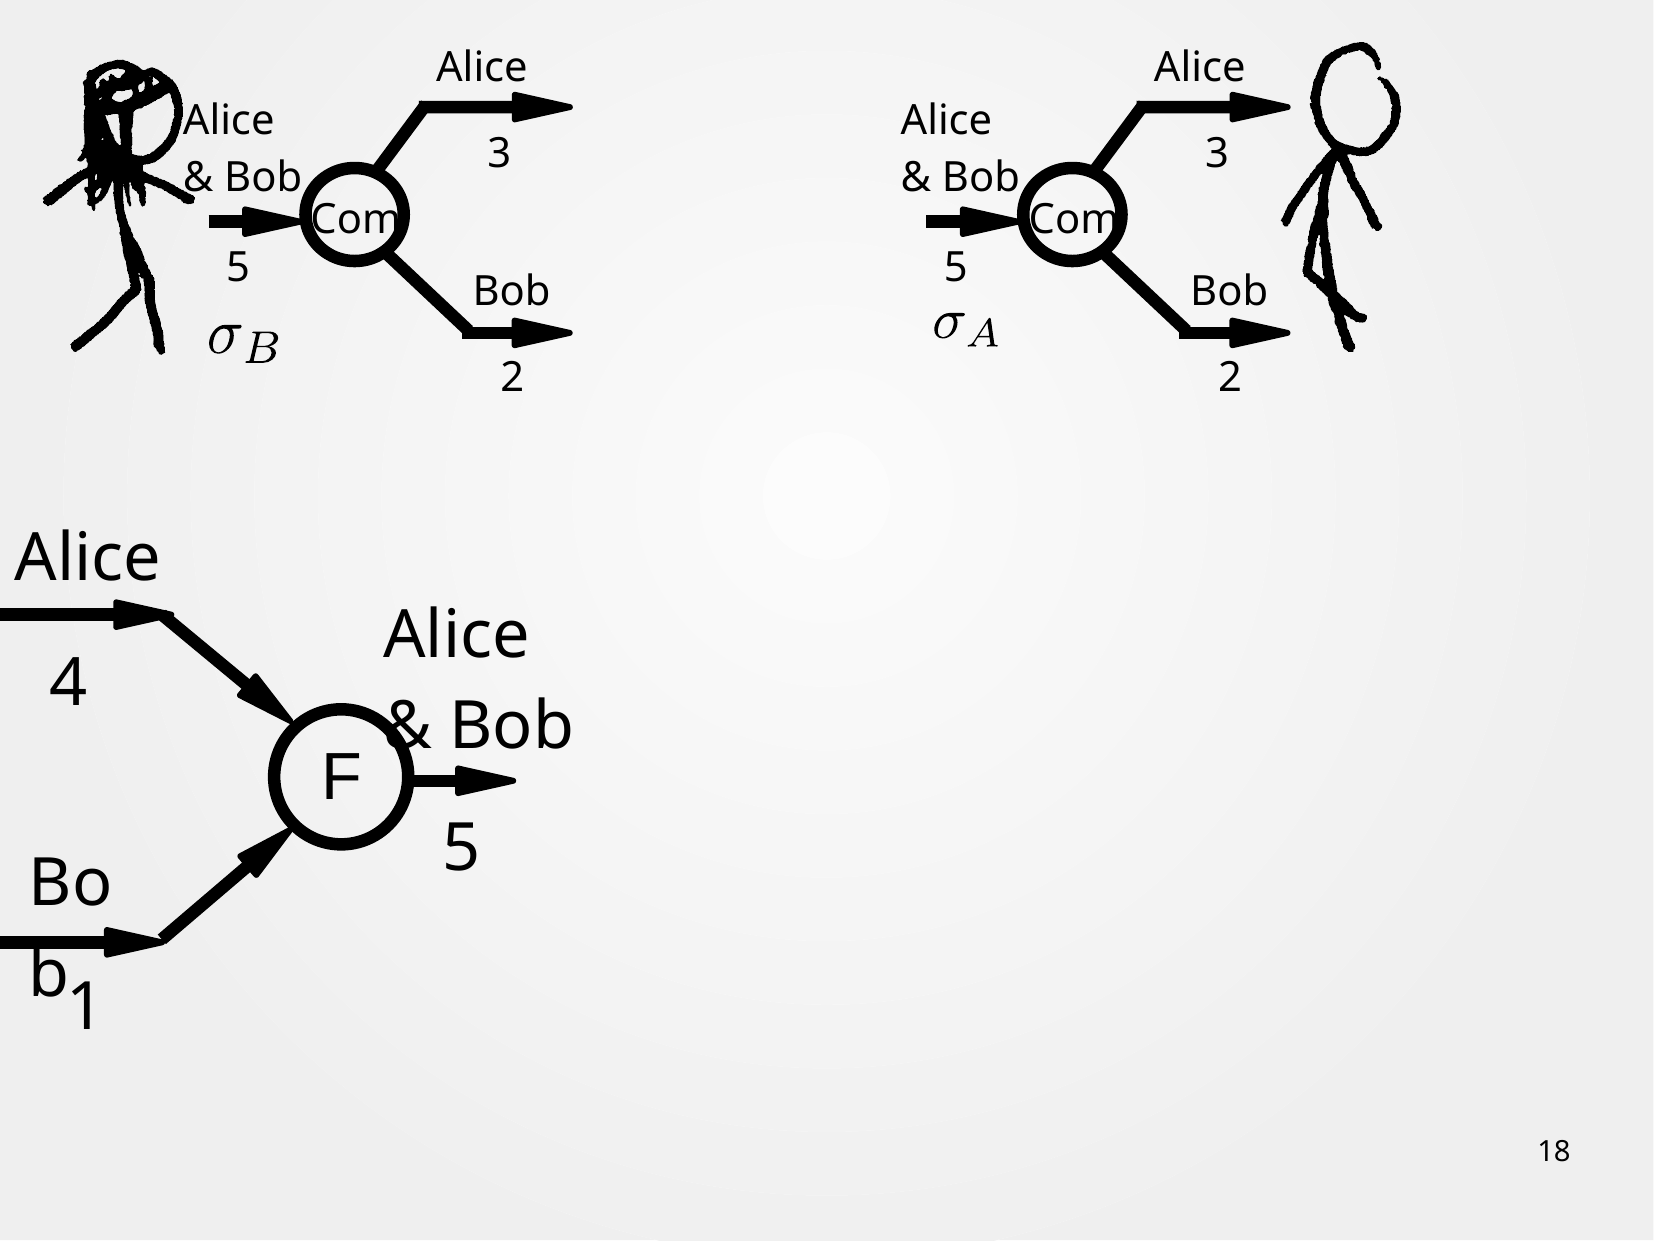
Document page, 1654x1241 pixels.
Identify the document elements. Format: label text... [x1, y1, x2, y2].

text_box Alice & Bob [885, 82, 1059, 209]
picture [932, 312, 999, 347]
text_box 4 [34, 626, 121, 729]
text_box 5 [427, 791, 502, 894]
text_box F [307, 731, 396, 821]
text_box Bob [14, 826, 165, 922]
text_box 5 [211, 228, 266, 300]
text_box 5 [929, 228, 984, 300]
picture [206, 324, 279, 363]
text_box 2 [485, 338, 549, 410]
text_box Com [1014, 181, 1152, 297]
text_box 2 [1203, 338, 1267, 410]
text_box 3 [472, 115, 527, 186]
text_box Alice & Bob [197, 82, 342, 209]
text_box Alice & Bob [368, 578, 605, 763]
text_box 3 [1190, 115, 1245, 186]
text_box Bob [457, 253, 568, 319]
picture [1277, 38, 1404, 355]
text_box Alice [421, 29, 562, 95]
text_box 1 [52, 951, 127, 1053]
text_box Com [295, 181, 433, 297]
text_box Alice [1139, 29, 1280, 95]
picture [41, 58, 197, 355]
text_box Bob [1175, 253, 1286, 319]
text_box Alice [0, 501, 192, 597]
